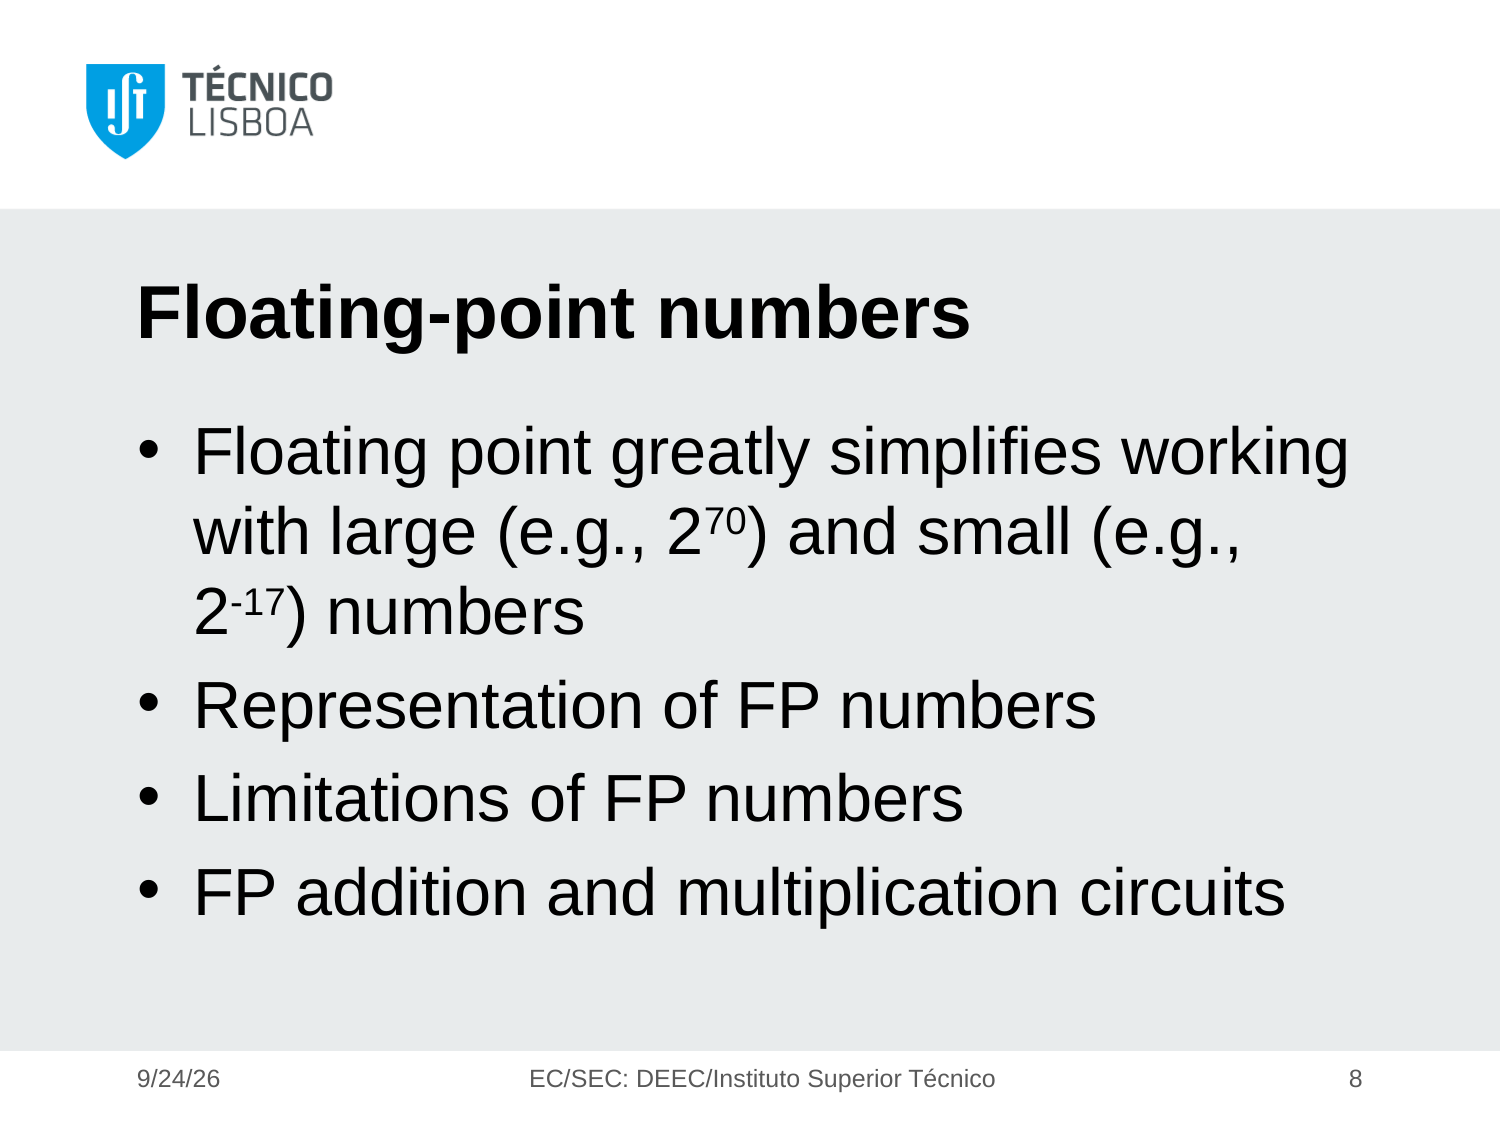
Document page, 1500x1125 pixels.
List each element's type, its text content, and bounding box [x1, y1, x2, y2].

footer EC/SEC: DEEC/Instituto Superior Técnico [512, 1052, 1021, 1103]
title Floating-point numbers [121, 237, 1378, 381]
slide_number 11/26/20 [121, 1052, 425, 1103]
slide_number <number> [1077, 1052, 1378, 1103]
list Floating point greatly simplifies working with large (e.g., 270) and small (e.g., 2-17) numbers Representation of FP numbers Limitations of FP numbers FP addition and multiplication circuits [121, 400, 1378, 1005]
picture [0, 0, 1500, 1125]
